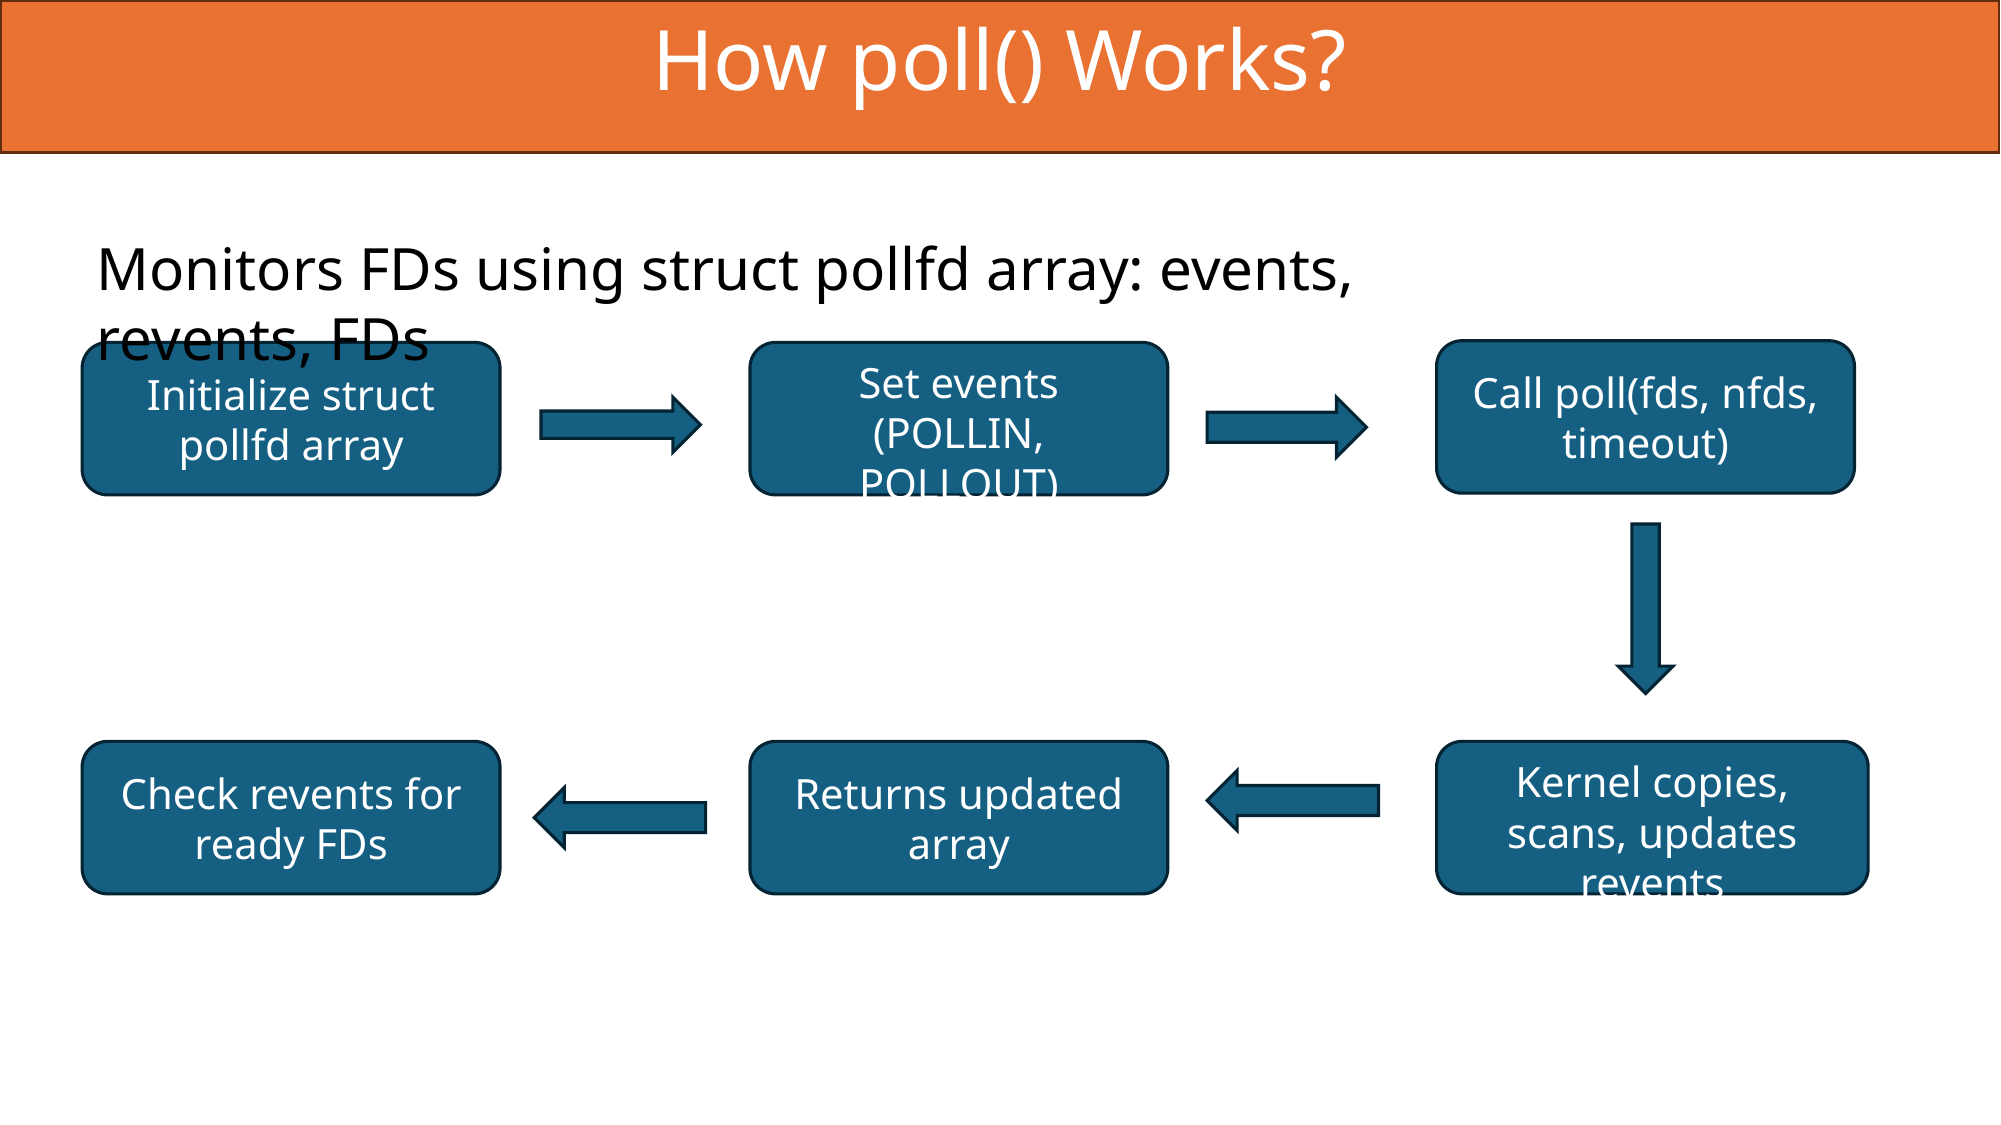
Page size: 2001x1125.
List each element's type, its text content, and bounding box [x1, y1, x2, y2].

text_box Returns updated array [749, 741, 1168, 894]
text_box Call poll(fds, nfds, timeout) [1591, 340, 1855, 494]
text_box How poll() Works? [0, 0, 2000, 153]
text_box Kernel copies, scans, updates revents [1436, 741, 1869, 894]
text_box Monitors FDs using struct pollfd array: events, revents, FDs [81, 224, 1591, 523]
text_box Check revents for ready FDs [82, 741, 501, 894]
text_box [1618, 523, 1674, 694]
text_box [534, 787, 706, 848]
text_box [1207, 770, 1379, 831]
